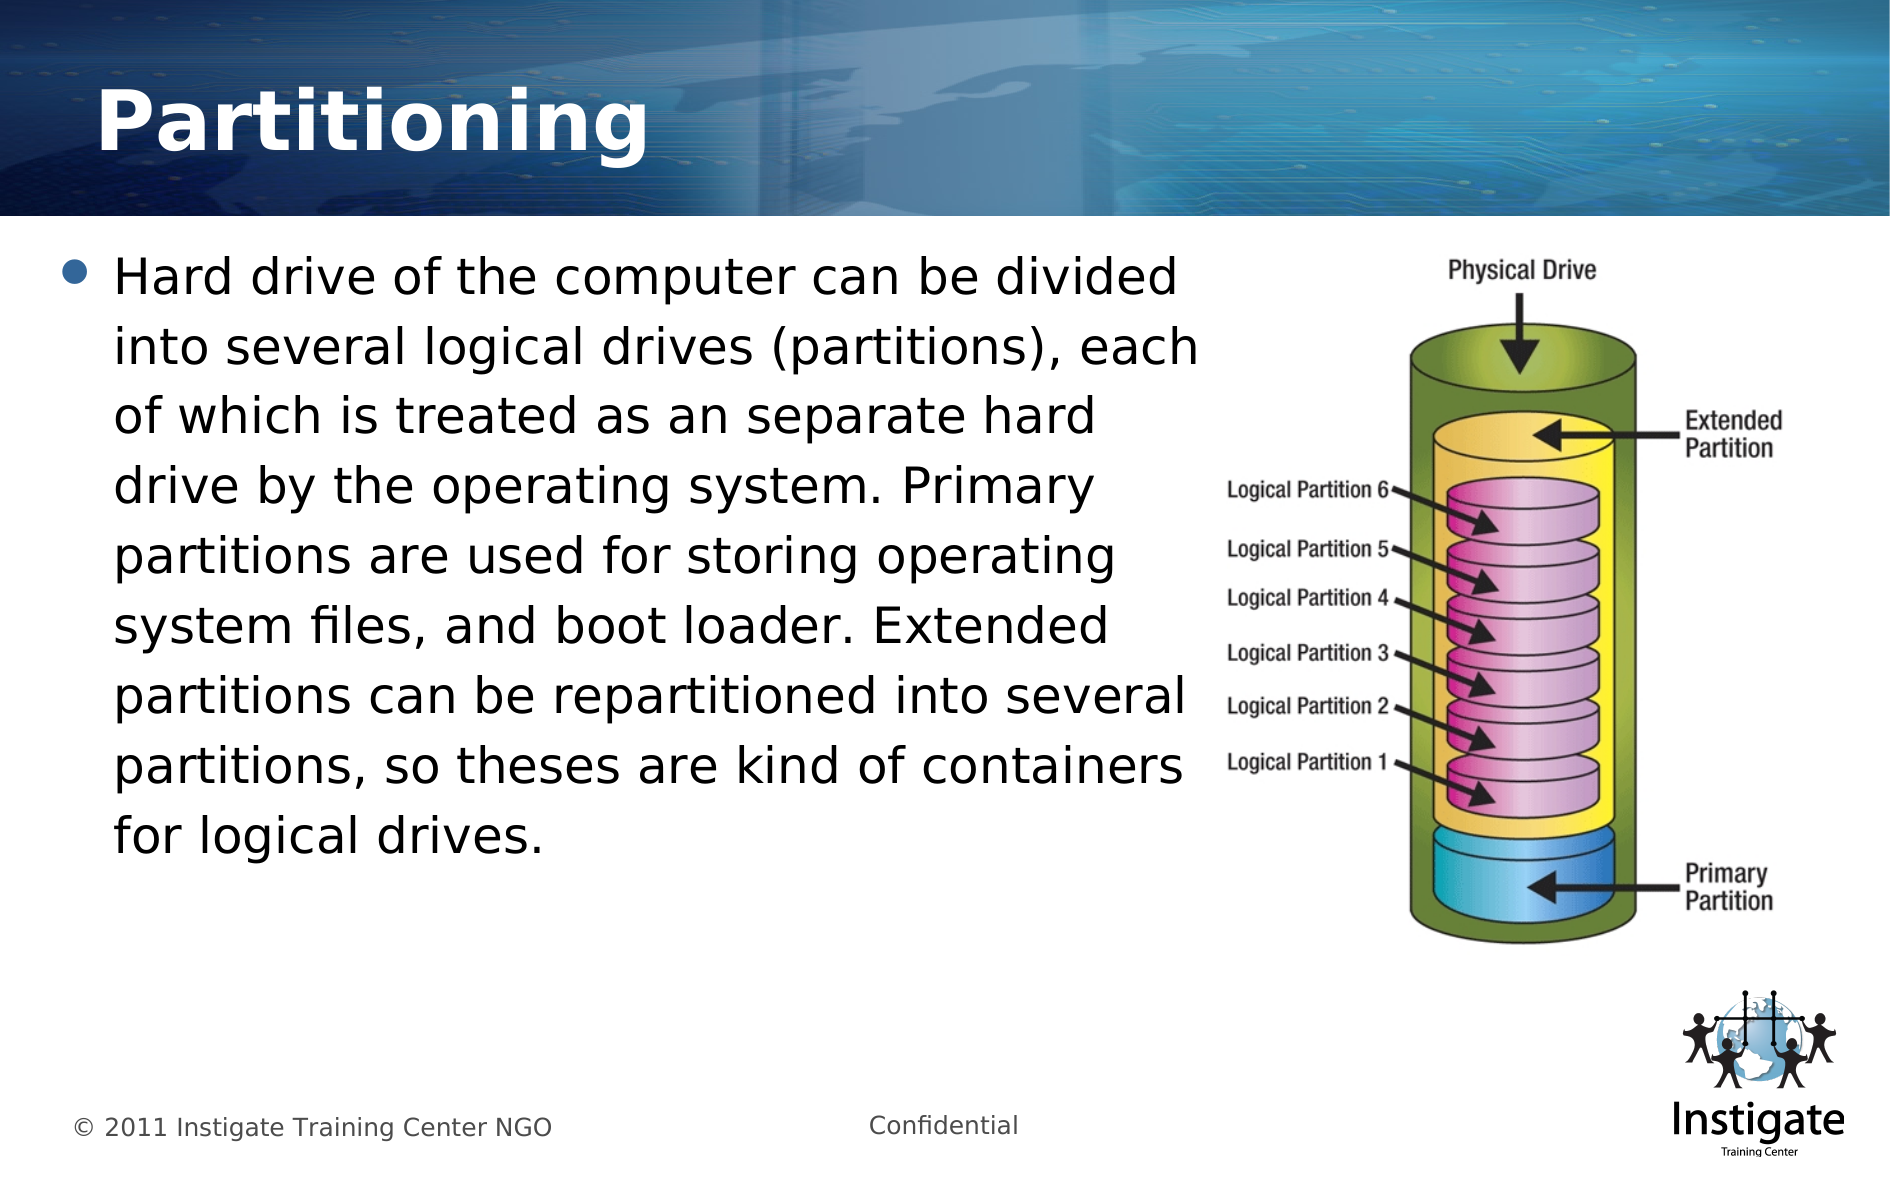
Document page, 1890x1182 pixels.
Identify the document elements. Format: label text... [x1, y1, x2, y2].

picture [1674, 990, 1844, 1157]
picture [0, 0, 1890, 216]
title Partitioning [94, 54, 1793, 210]
picture [1225, 242, 1789, 956]
list Hard drive of the computer can be divided into several logical drives (partitions), each of which is treated as an separate hard drive by the operating system. Primary partitions are used for storing operating system files, and boot loader. Extended partitions can be repartitioned into several partitions, so theses are kind of containers for logical drives. [59, 236, 1238, 1001]
